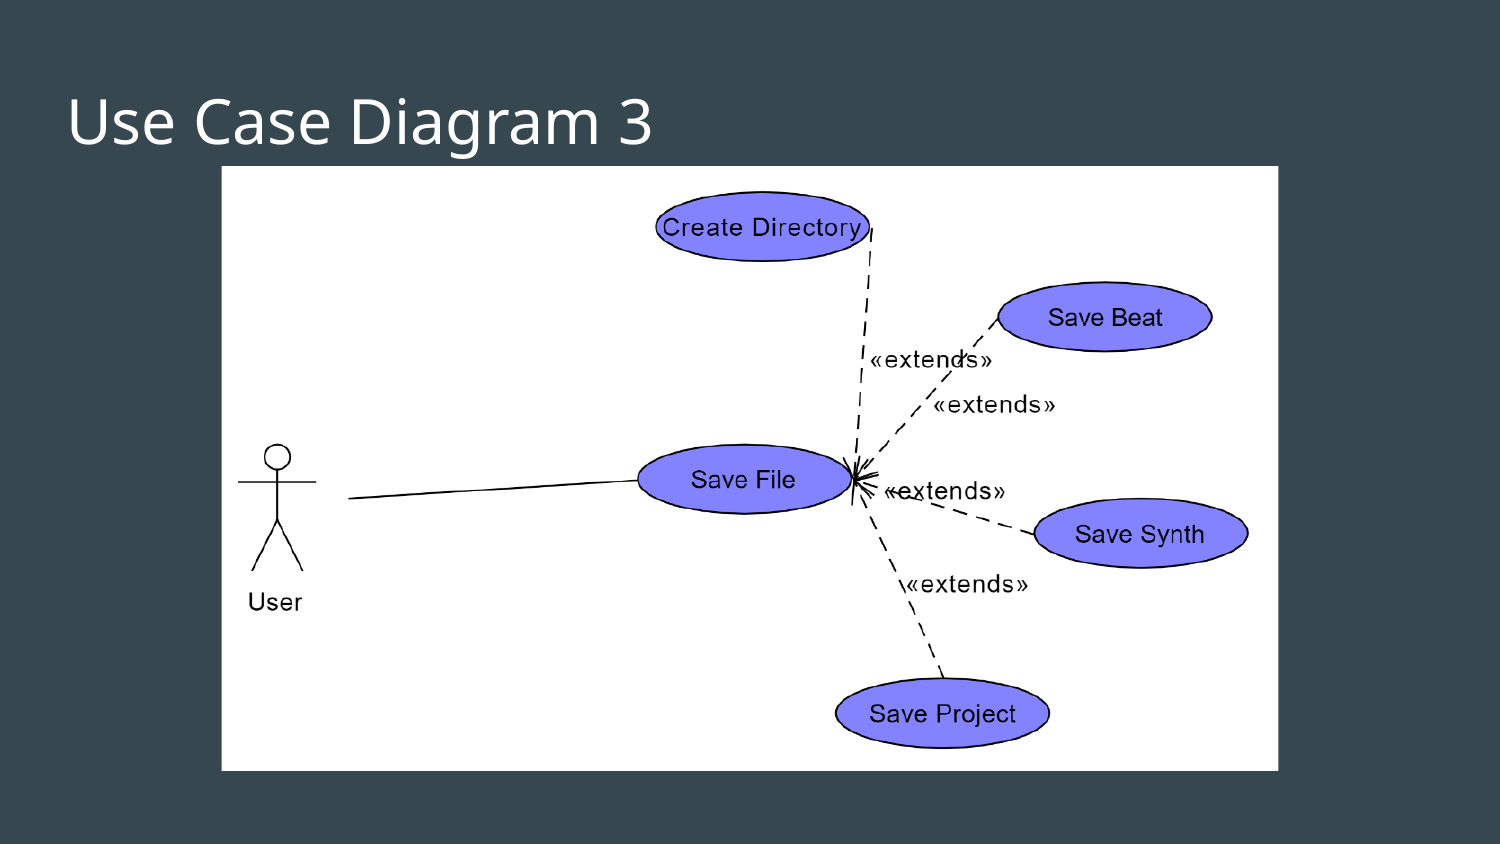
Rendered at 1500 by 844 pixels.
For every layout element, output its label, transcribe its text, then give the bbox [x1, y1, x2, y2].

picture [221, 166, 1279, 771]
title Use Case Diagram 3 [51, 72, 1449, 167]
